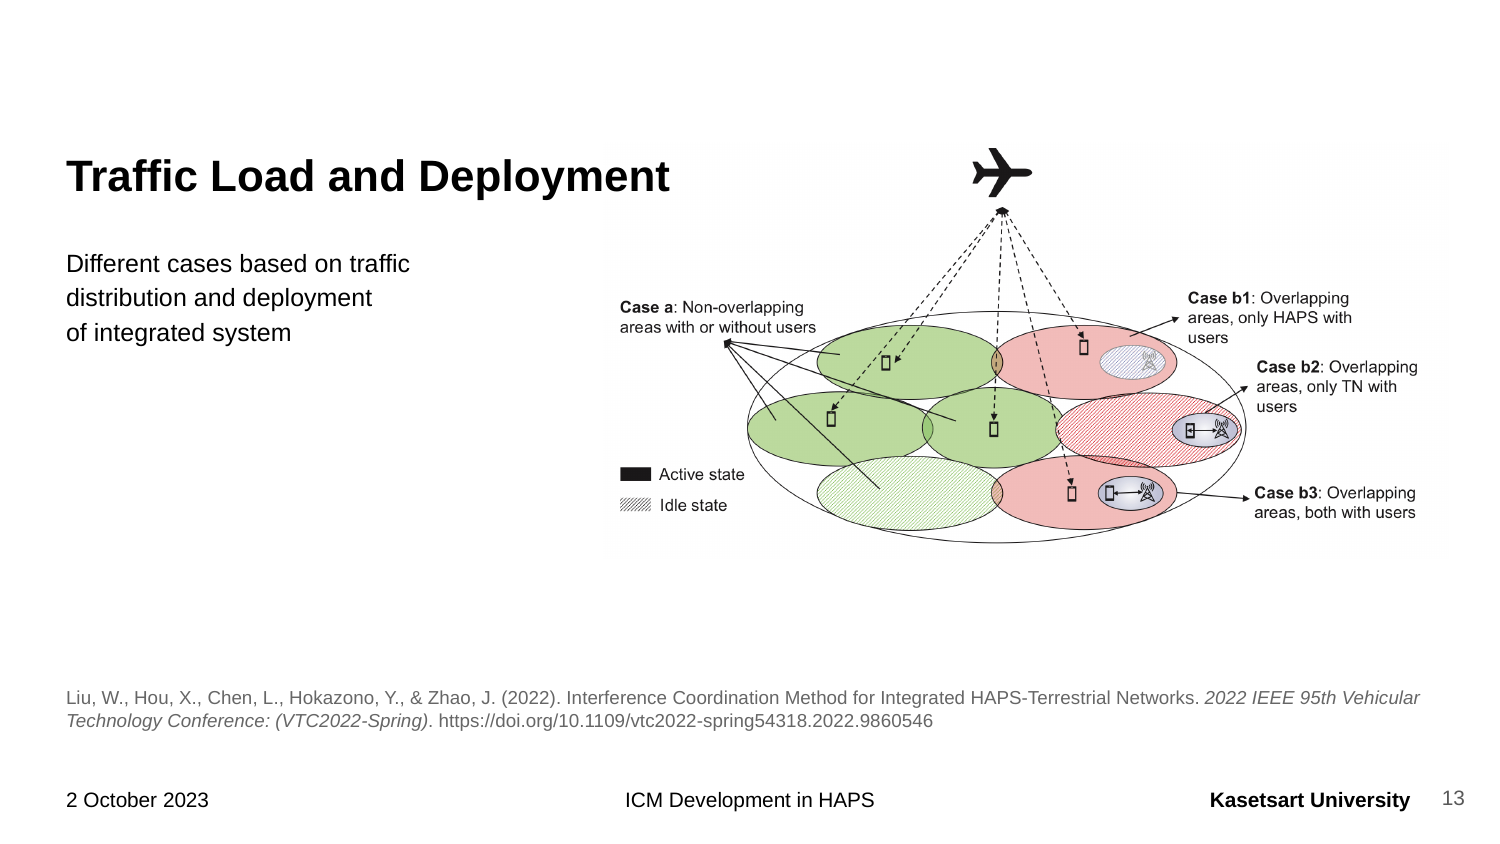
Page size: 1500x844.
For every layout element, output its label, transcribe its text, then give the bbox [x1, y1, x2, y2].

slide_number <number> [1389, 764, 1480, 830]
list Liu, W., Hou, X., Chen, L., Hokazono, Y., & Zhao, J. (2022). Interference Coordination Method for Integrated HAPS-Terrestrial Networks. 2022 IEEE 95th Vehicular Technology Conference: (VTC2022-Spring). https://doi.org/10.1109/vtc2022-spring54318.2022.9860546 [51, 671, 1449, 765]
title Traffic Load and Deployment [51, 91, 729, 216]
list Different cases based on traffic distribution and deployment of integrated system [51, 227, 522, 671]
picture [603, 142, 1449, 559]
